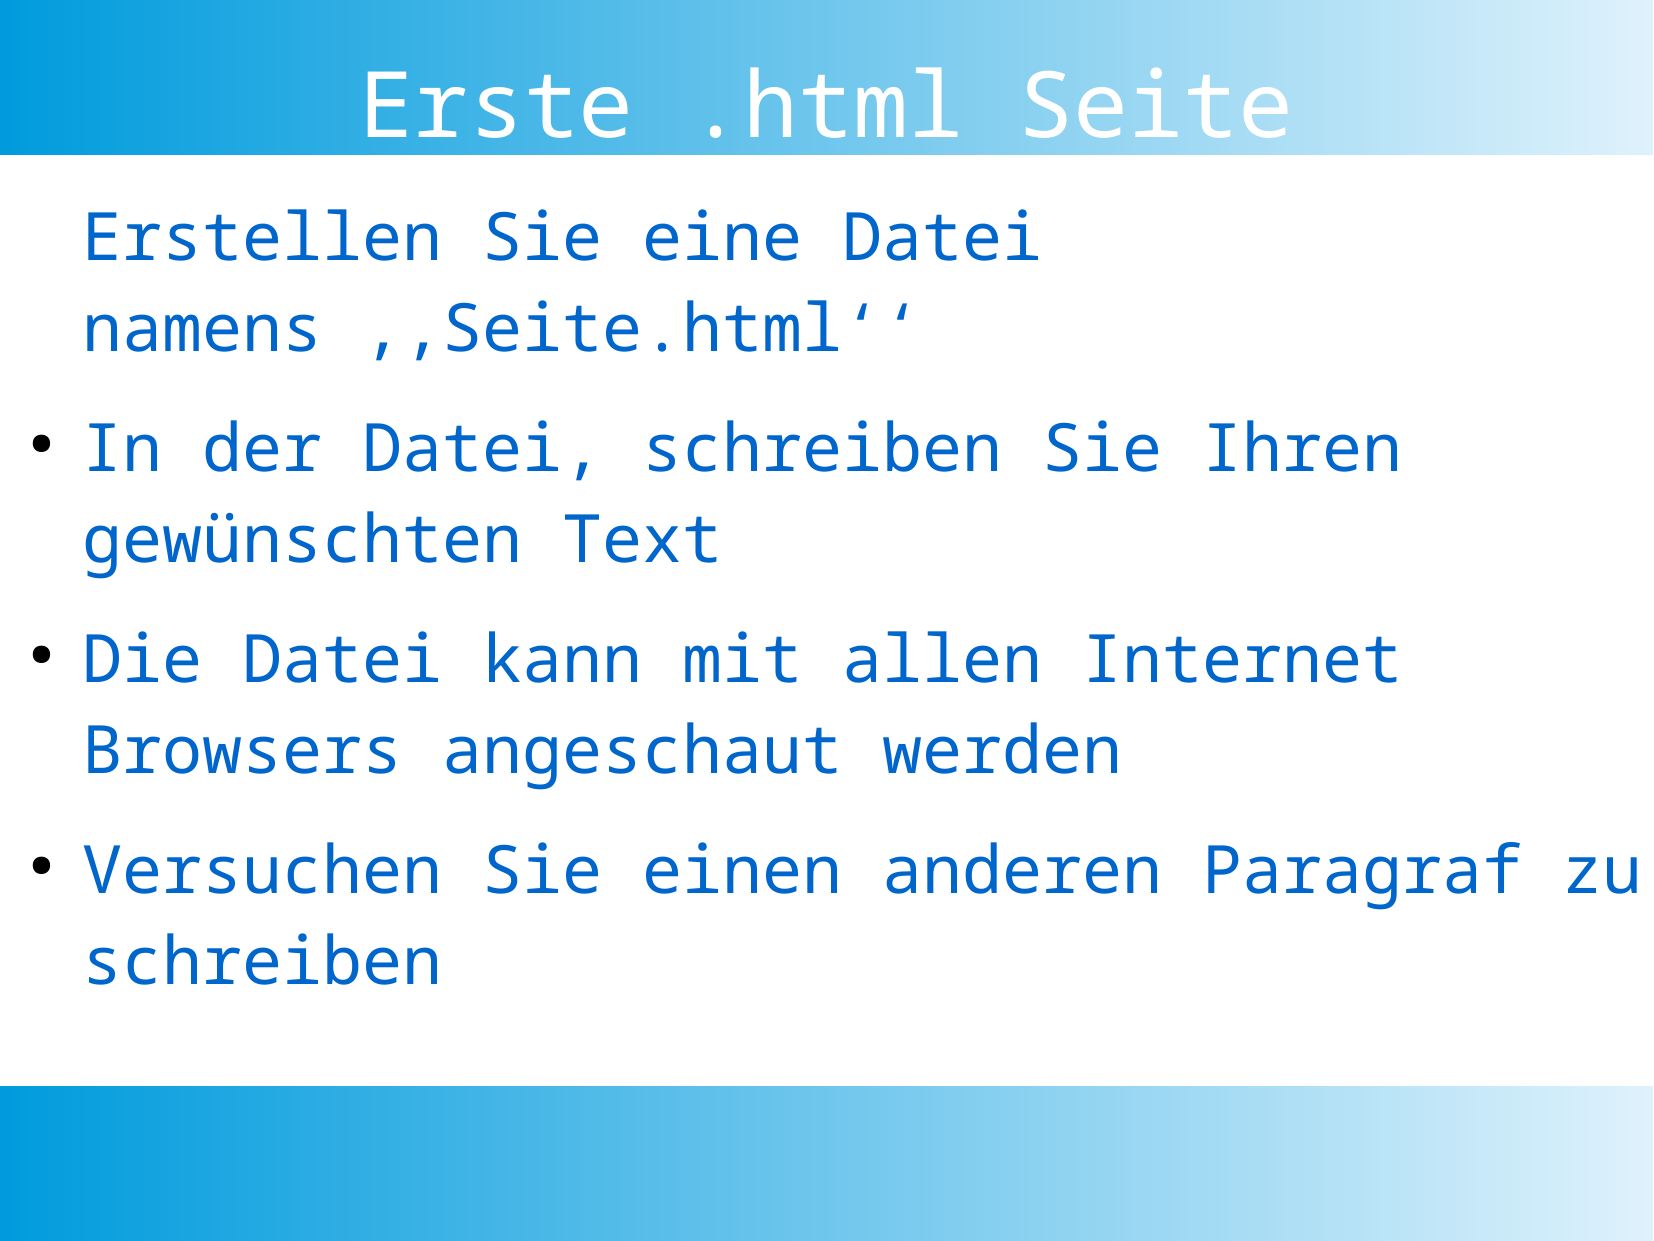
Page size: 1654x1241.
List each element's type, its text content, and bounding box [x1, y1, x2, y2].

list Erstellen Sie eine Datei namens ,,Seite.html‘‘ In der Datei, schreiben Sie Ihren gewünschten Text Die Datei kann mit allen Internet Browsers angeschaut werden Versuchen Sie einen anderen Paragraf zu schreiben [11, 188, 1654, 815]
title Erste .html Seite [82, 40, 1571, 163]
